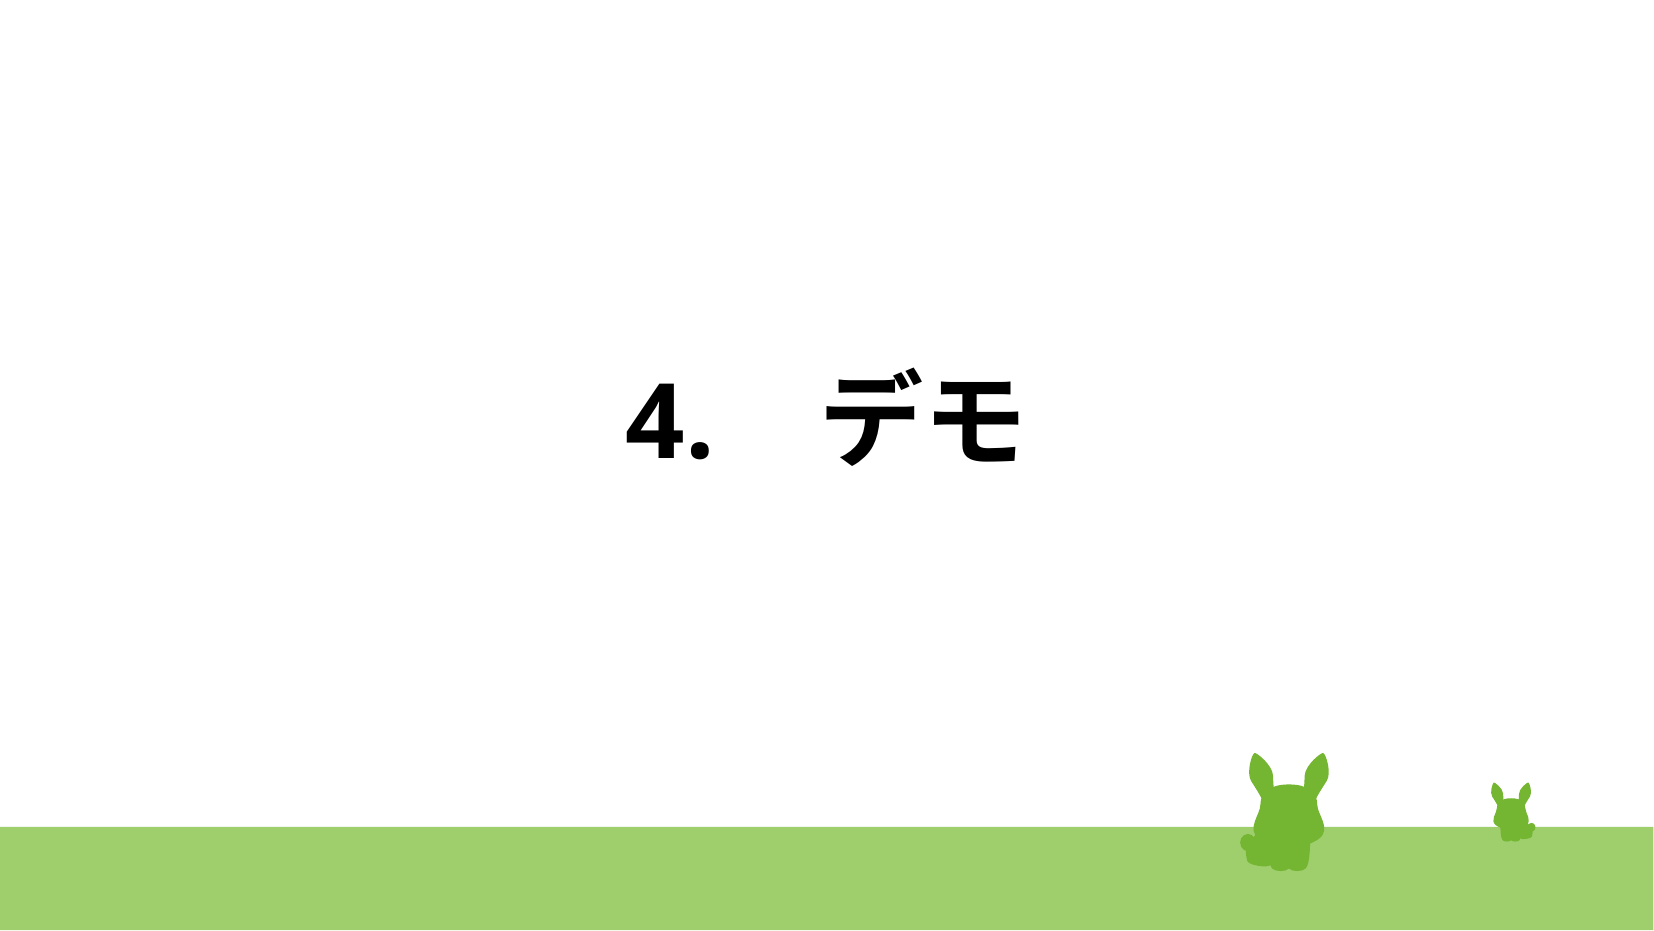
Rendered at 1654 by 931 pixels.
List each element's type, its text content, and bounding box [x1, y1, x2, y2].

subtitle 4. デモ [88, 147, 1565, 680]
